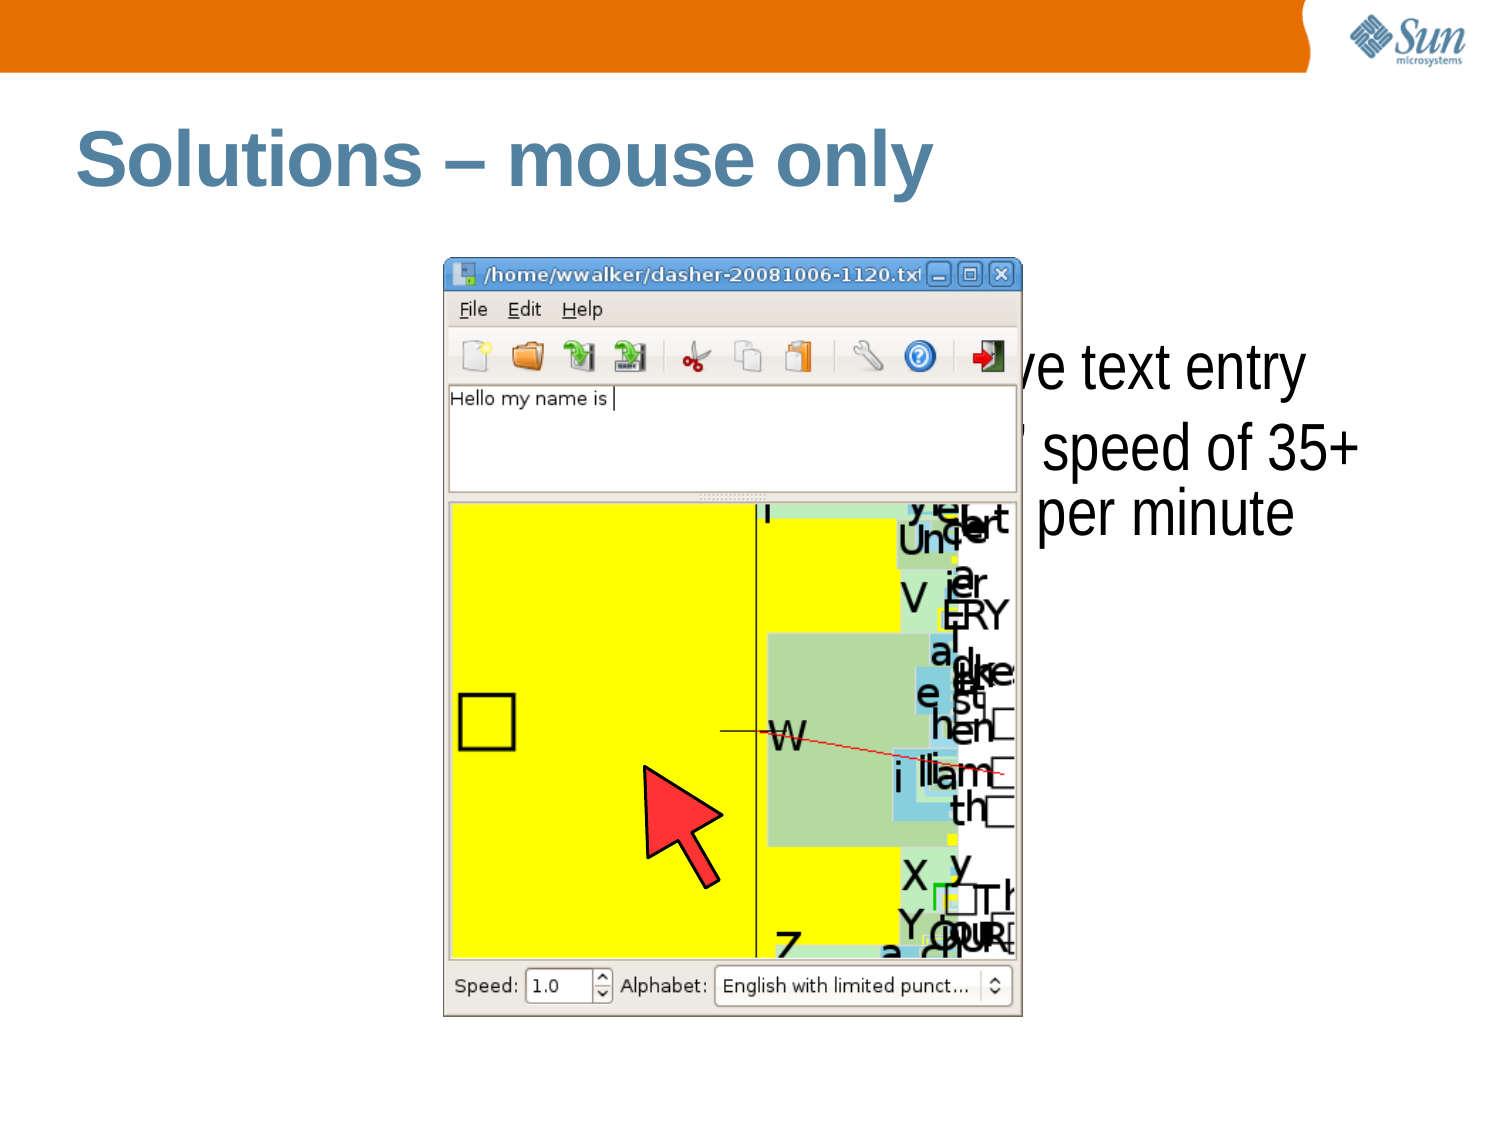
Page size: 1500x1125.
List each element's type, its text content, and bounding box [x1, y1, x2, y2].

list Dasher Predictive text entry “Typing” speed of 35+ words per minute [1036, 257, 1402, 1017]
picture [100, 257, 1036, 1017]
title Solutions – mouse only [75, 122, 1438, 228]
text_box [644, 766, 723, 888]
picture [0, 0, 1500, 75]
